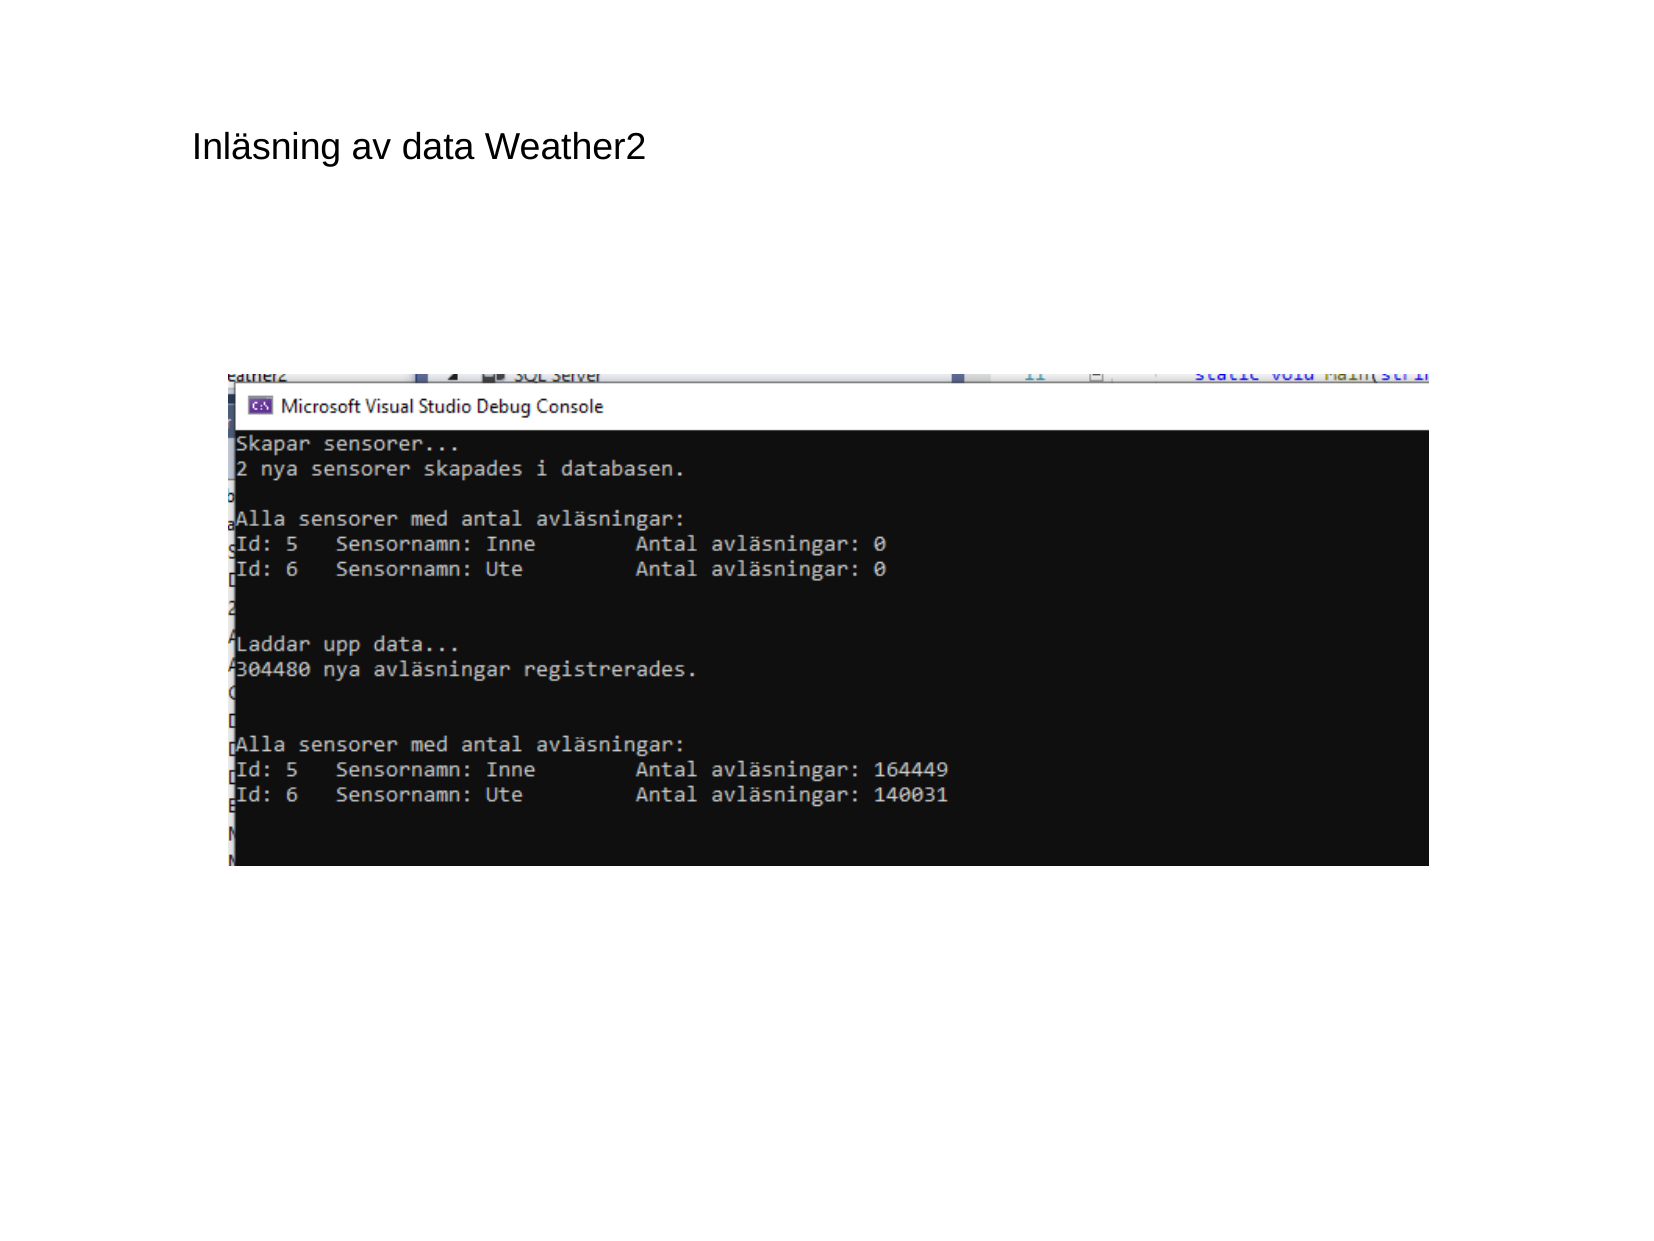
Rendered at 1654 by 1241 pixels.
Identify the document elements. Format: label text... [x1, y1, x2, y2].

picture [228, 374, 1429, 866]
text_box Inläsning av data Weather2 [177, 118, 662, 175]
